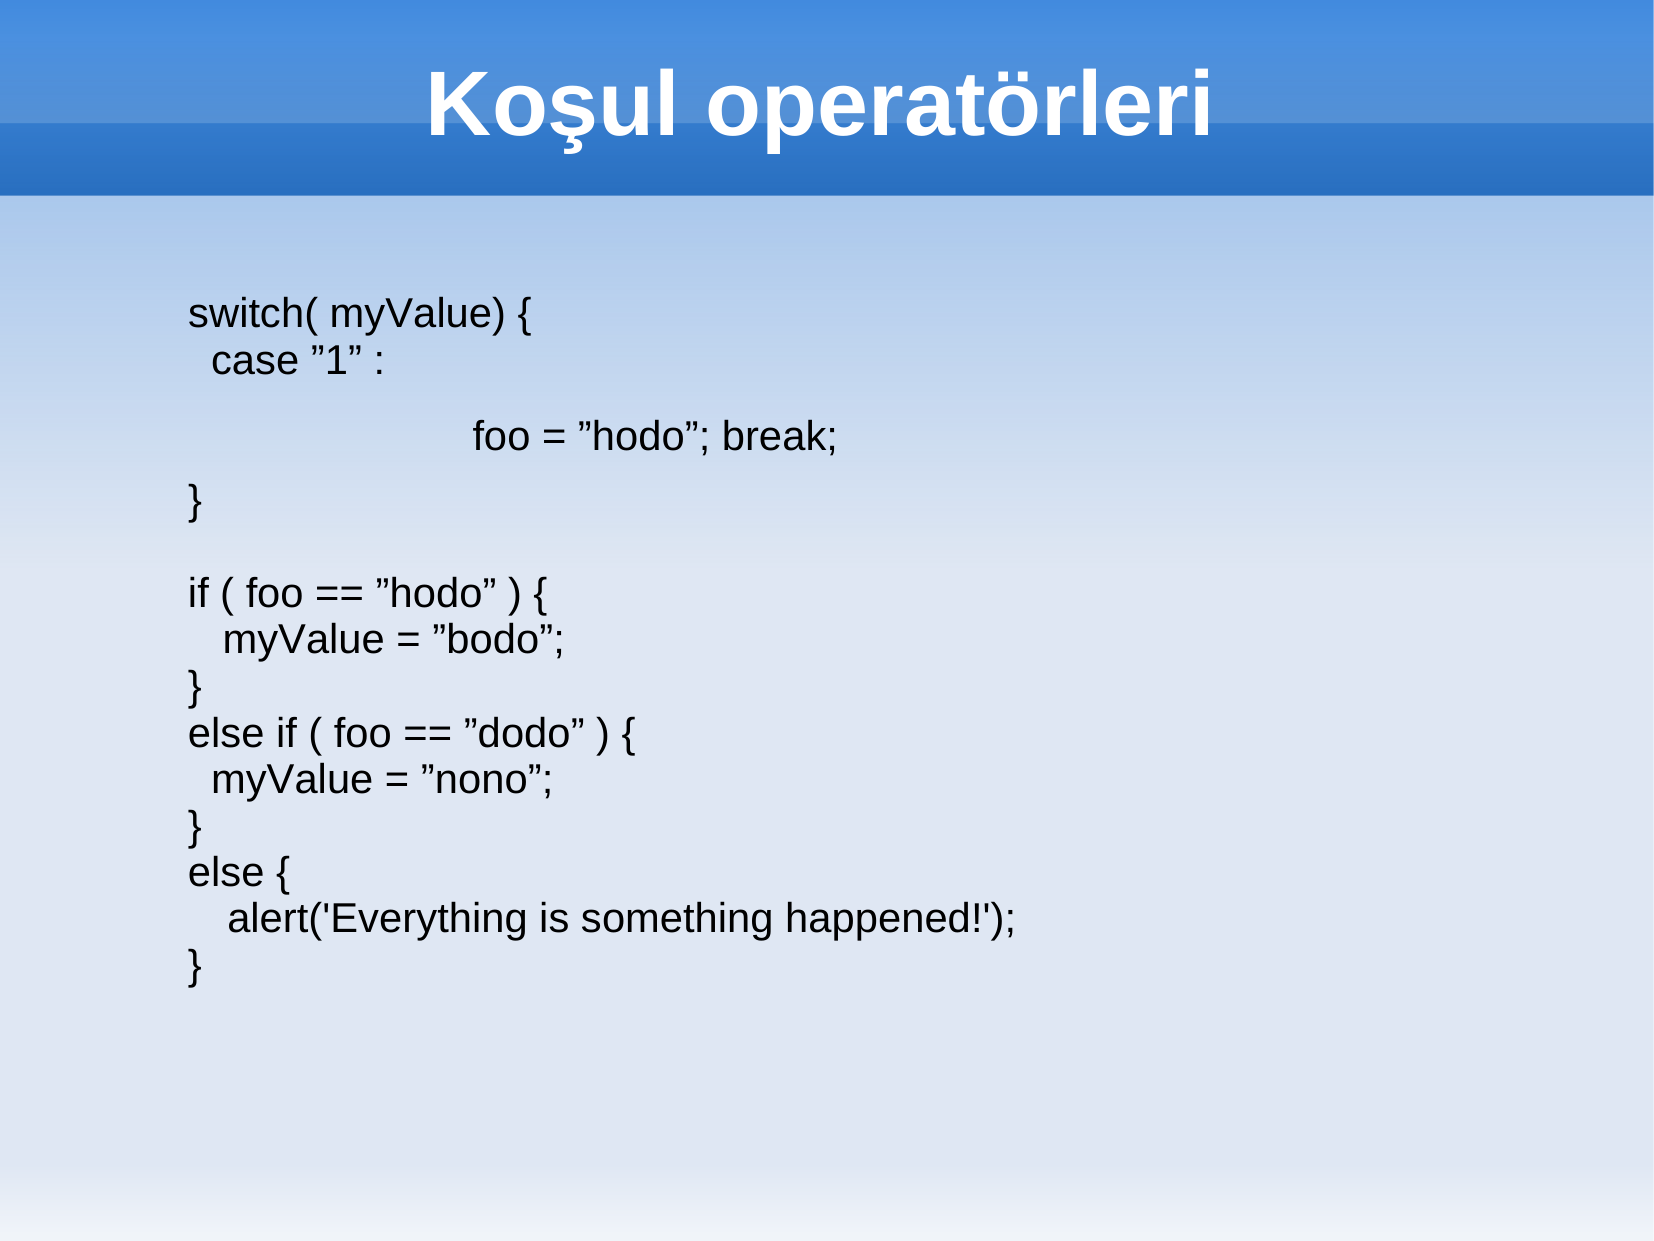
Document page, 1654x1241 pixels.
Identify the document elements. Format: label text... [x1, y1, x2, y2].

list switch( myValue) { case ”1” : foo = ”hodo”; break; } if ( foo == ”hodo” ) { myValue = ”bodo”; } else if ( foo == ”dodo” ) { myValue = ”nono”; } else { alert('Everything is something happened!'); } [82, 290, 1571, 1094]
title Koşul operatörleri [76, 7, 1565, 200]
picture [0, 0, 1654, 1241]
